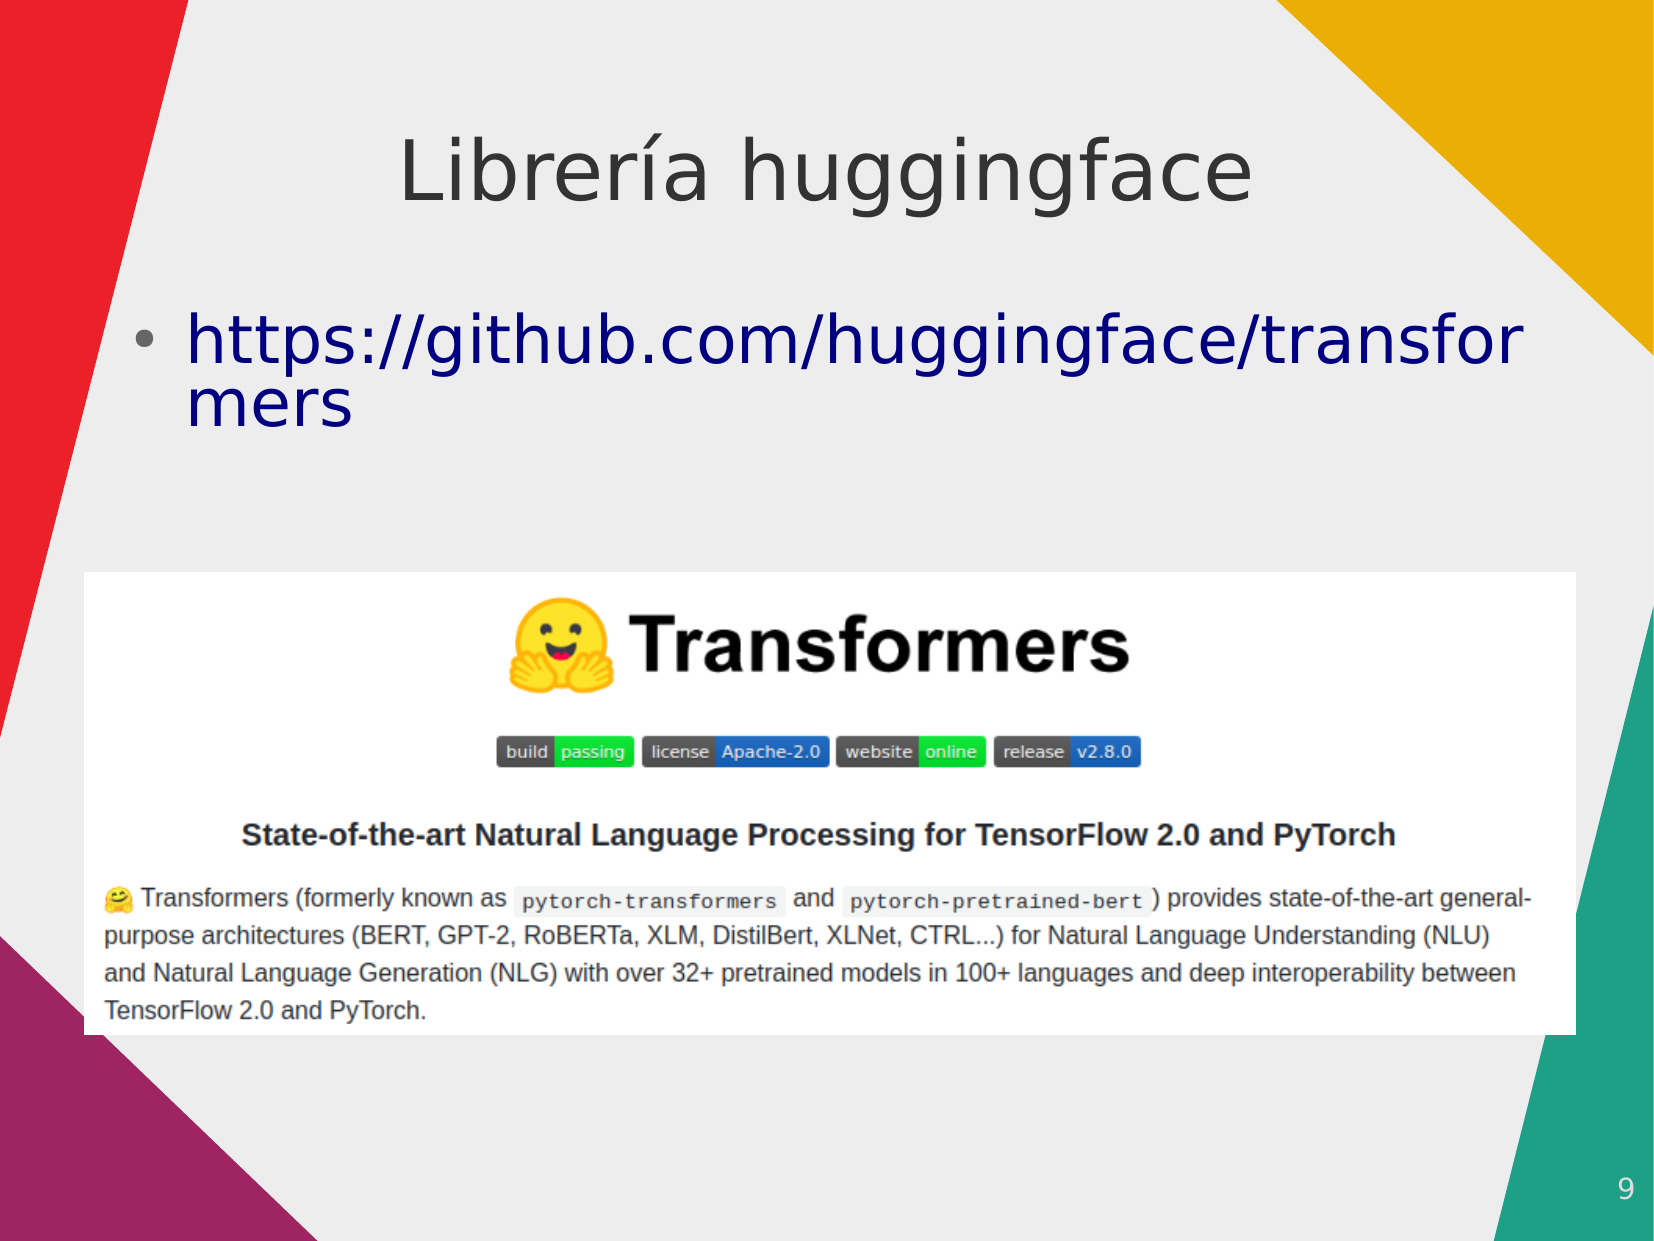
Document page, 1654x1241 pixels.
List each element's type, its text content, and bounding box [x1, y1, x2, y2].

list https://github.com/huggingface/transformers [114, 302, 1539, 572]
title Librería huggingface [114, 73, 1539, 271]
picture [84, 572, 1576, 1036]
